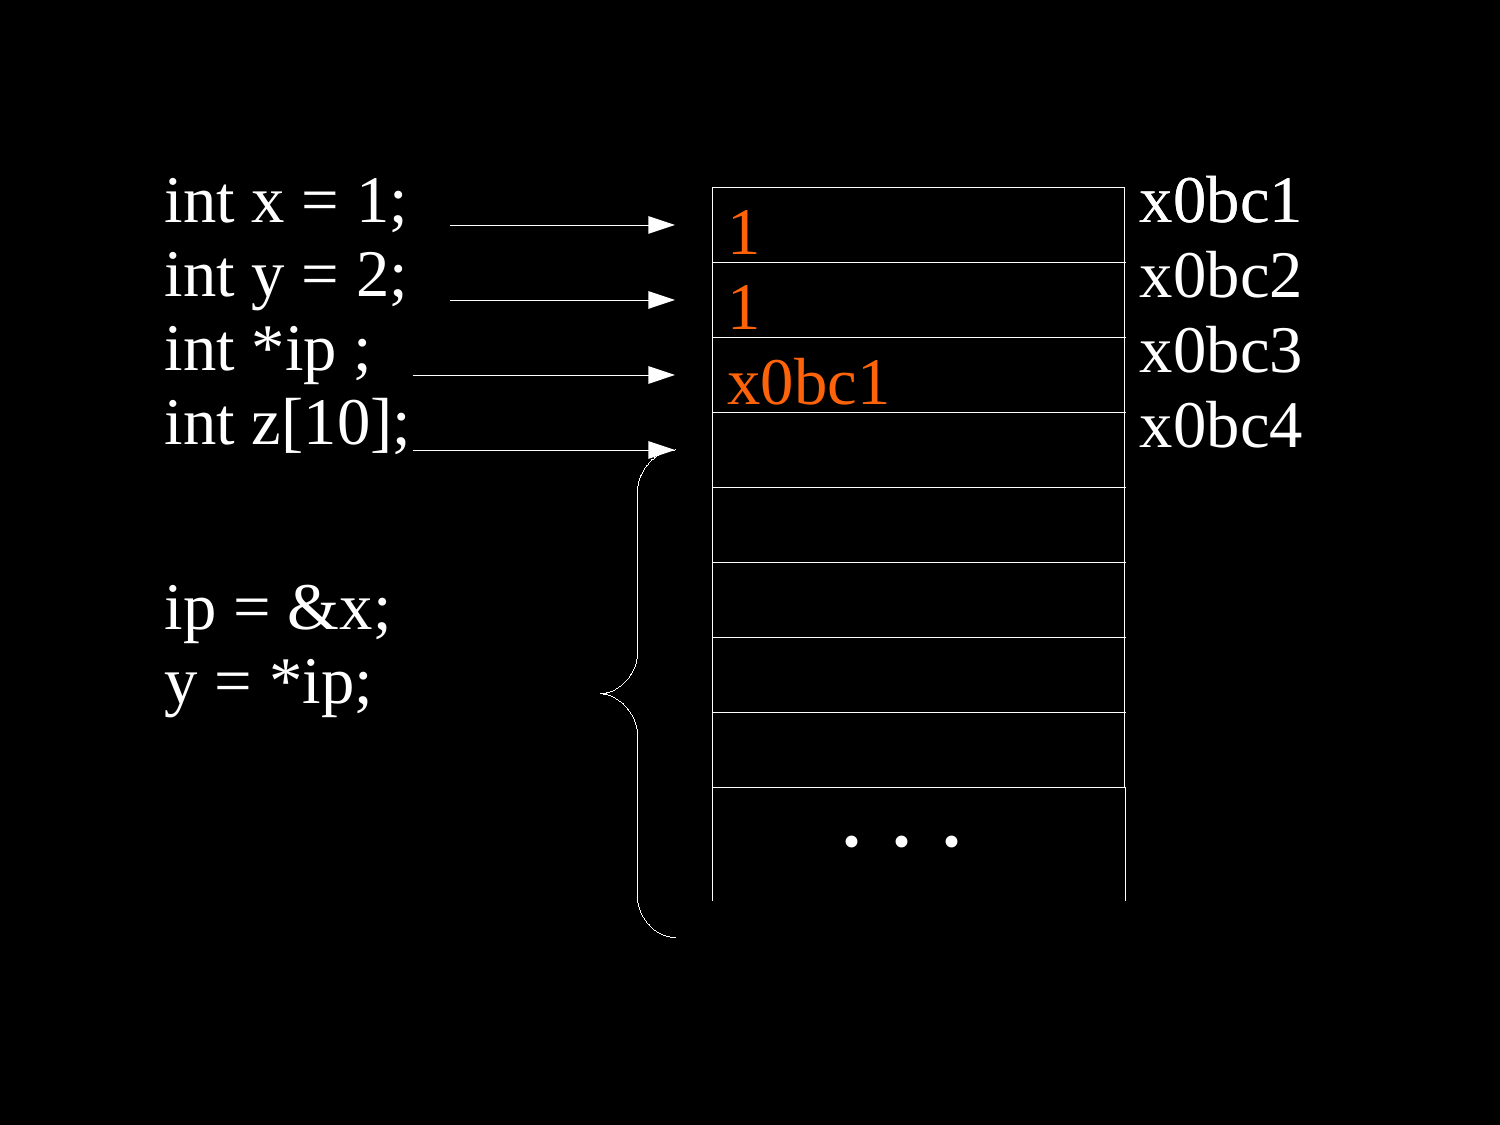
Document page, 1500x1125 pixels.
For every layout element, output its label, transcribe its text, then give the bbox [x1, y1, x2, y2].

text_box . . . [825, 750, 1013, 876]
text_box x0bc1 [712, 337, 975, 427]
text_box ip = &x; y = *ip; [150, 562, 638, 933]
text_box x0bc1 [1125, 155, 1388, 245]
text_box x0bc4 [1125, 380, 1388, 470]
text_box x0bc2 [1125, 245, 1388, 305]
text_box x0bc3 [1125, 305, 1388, 380]
text_box 1 [712, 187, 1125, 262]
text_box 1 [712, 262, 1125, 352]
text_box int x = 1; int y = 2; int *ip ; int z[10]; [150, 155, 638, 541]
